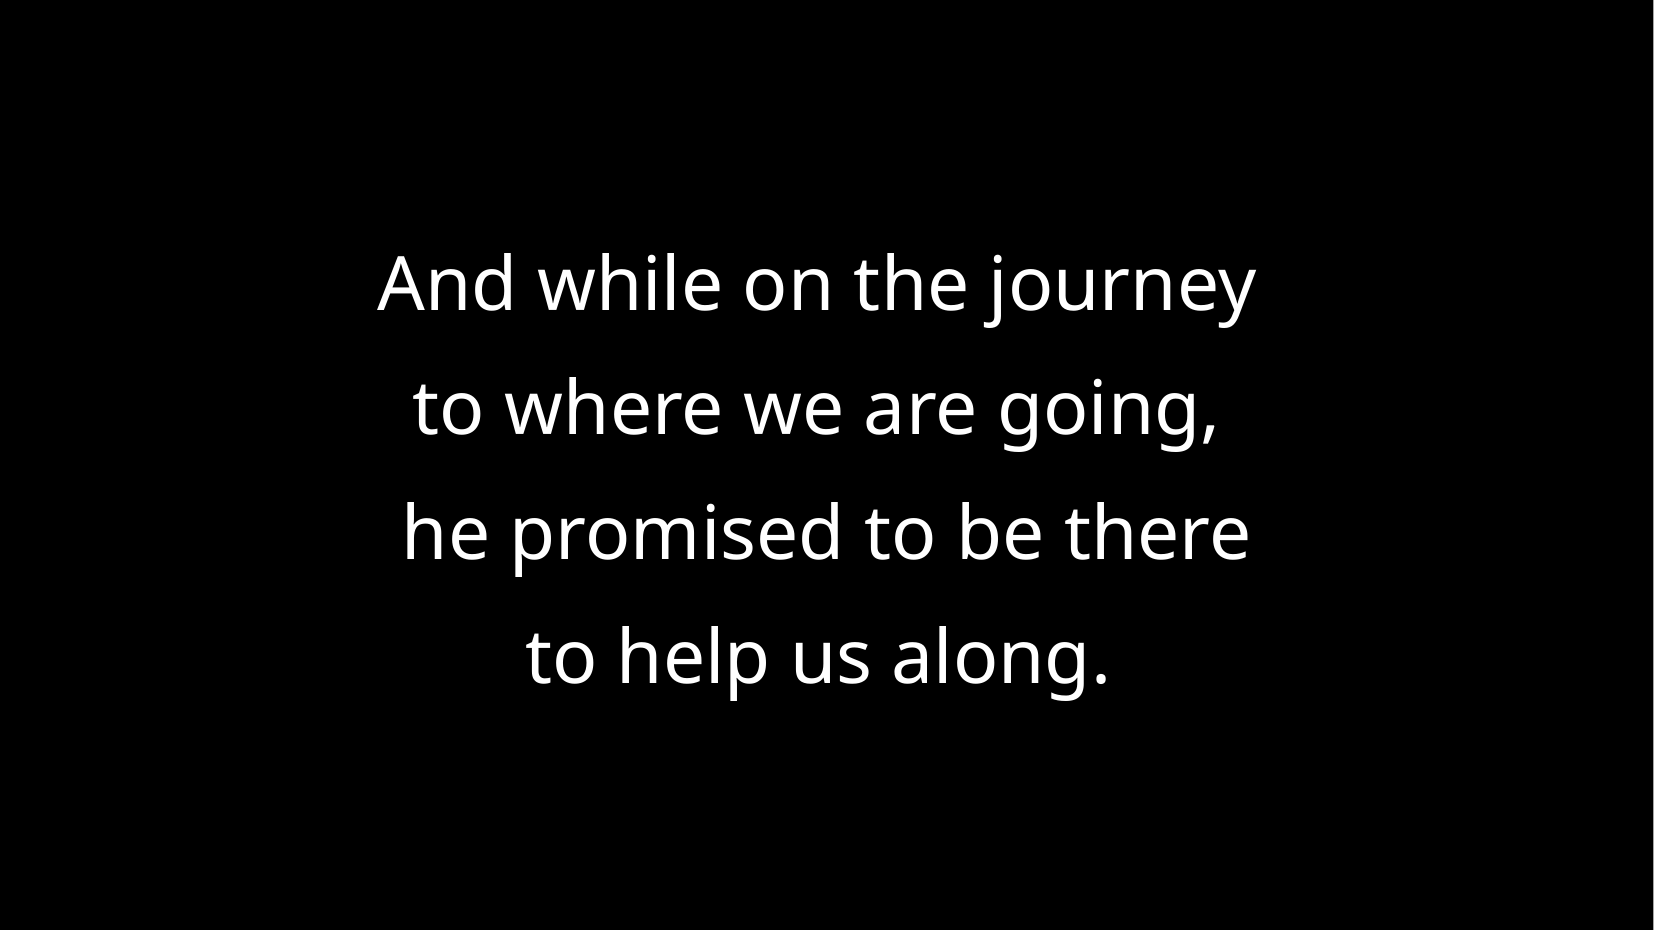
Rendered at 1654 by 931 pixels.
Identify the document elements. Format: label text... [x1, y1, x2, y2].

list And while on the journey to where we are going, he promised to be there to help us along. [0, 230, 1654, 770]
